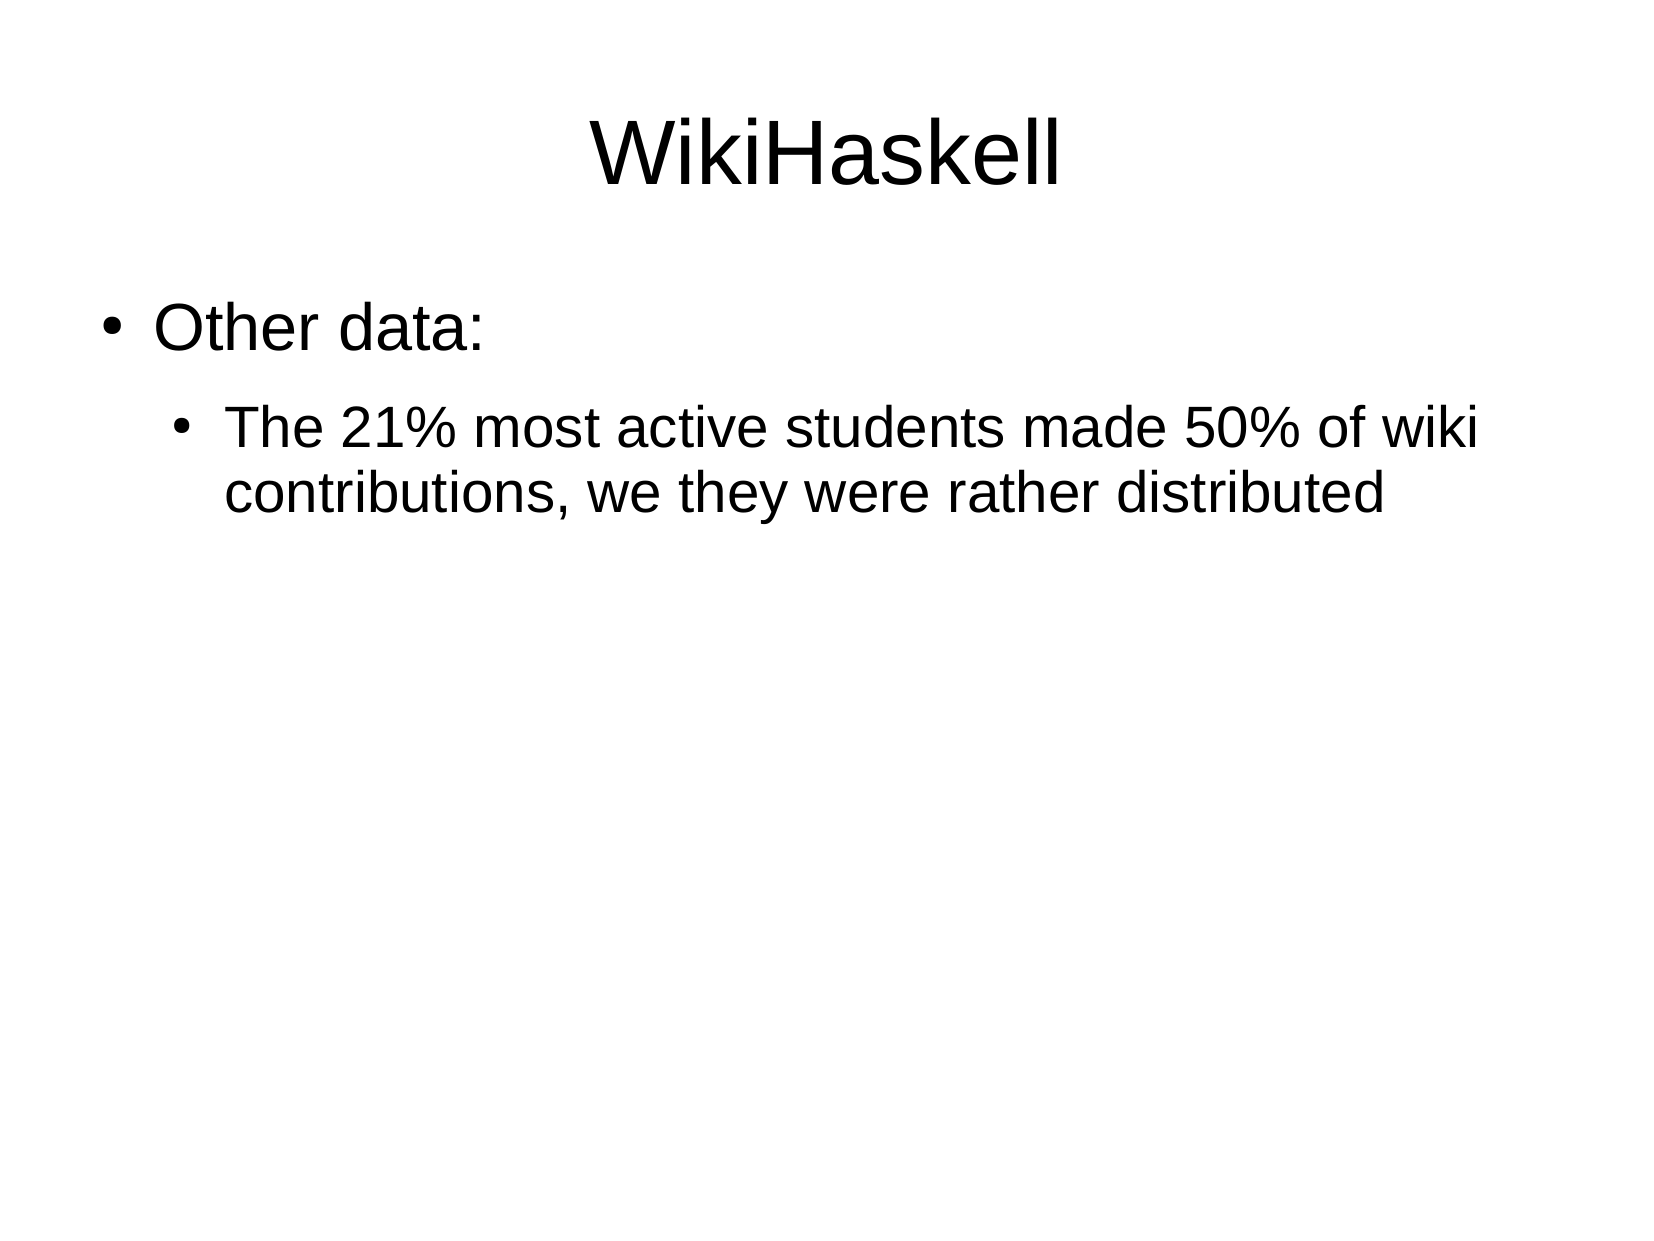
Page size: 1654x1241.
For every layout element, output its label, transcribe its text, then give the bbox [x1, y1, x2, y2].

title WikiHaskell [82, 49, 1571, 257]
list Other data: The 21% most active students made 50% of wiki contributions, we they were rather distributed [82, 290, 1571, 1109]
